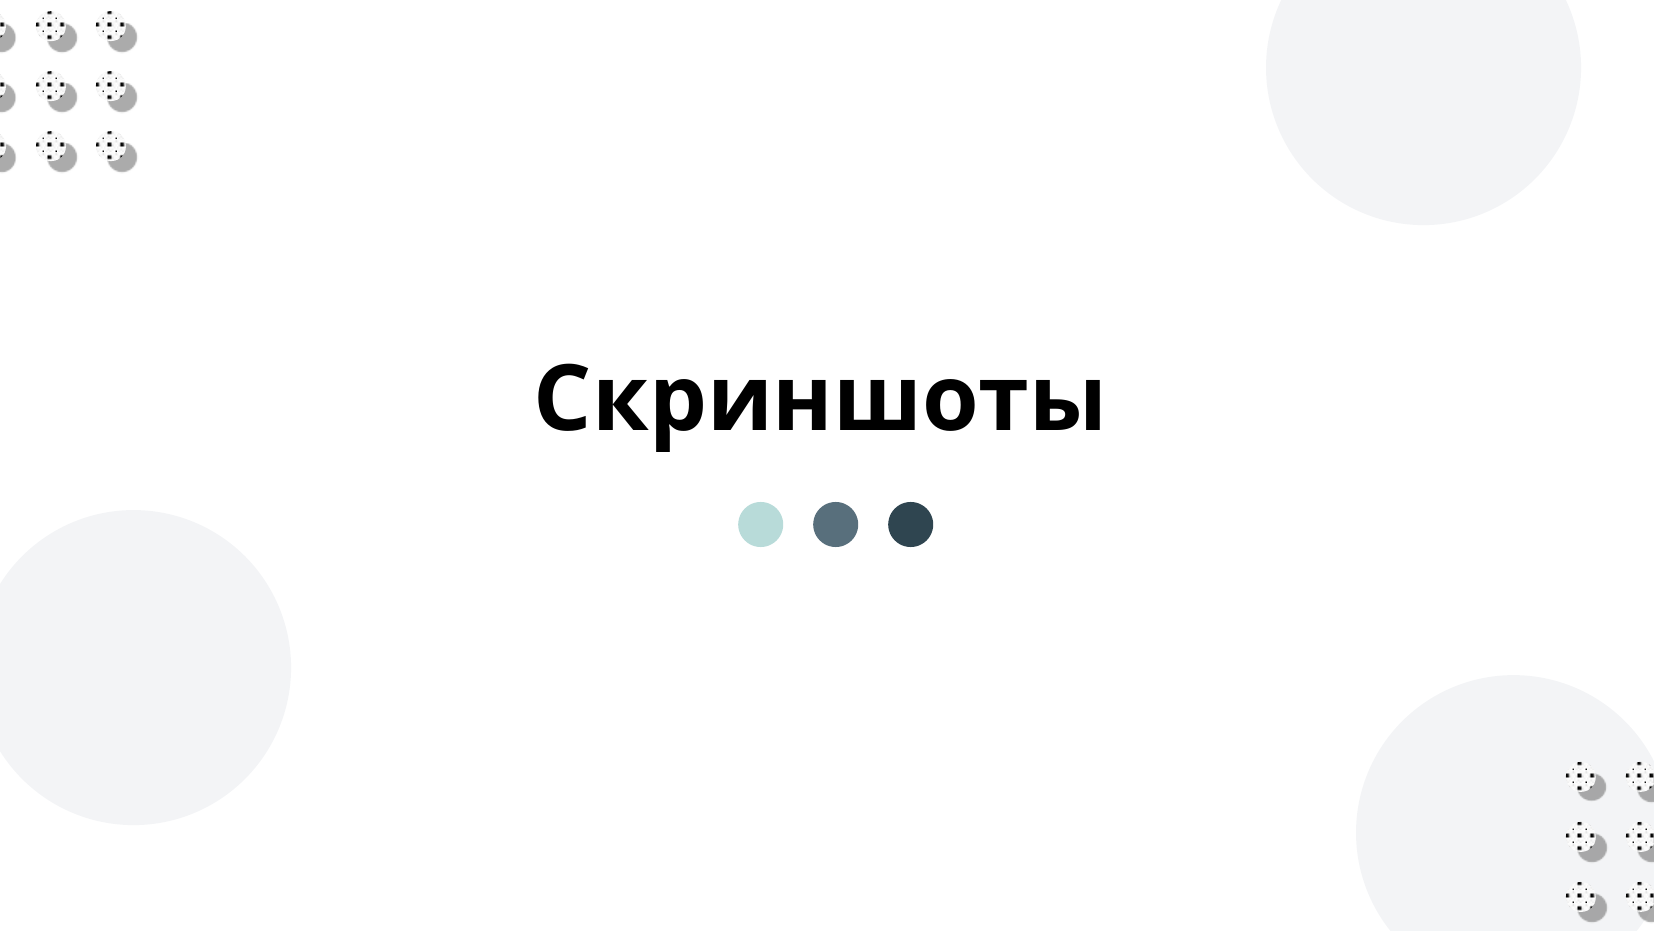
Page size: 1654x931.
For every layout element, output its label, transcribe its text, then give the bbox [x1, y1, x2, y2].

picture [0, 74, 6, 99]
text_box [813, 501, 859, 548]
picture [95, 11, 126, 42]
title Скриншоты [76, 317, 1565, 473]
picture [0, 14, 6, 39]
picture [1625, 881, 1654, 912]
picture [0, 134, 7, 159]
picture [1625, 821, 1654, 852]
picture [1625, 761, 1654, 792]
picture [1565, 821, 1596, 852]
picture [1565, 761, 1596, 792]
picture [35, 11, 66, 42]
picture [95, 131, 127, 162]
text_box [738, 501, 784, 548]
picture [35, 71, 66, 102]
picture [35, 131, 67, 162]
picture [95, 71, 126, 102]
text_box [888, 501, 934, 548]
picture [1565, 881, 1596, 912]
